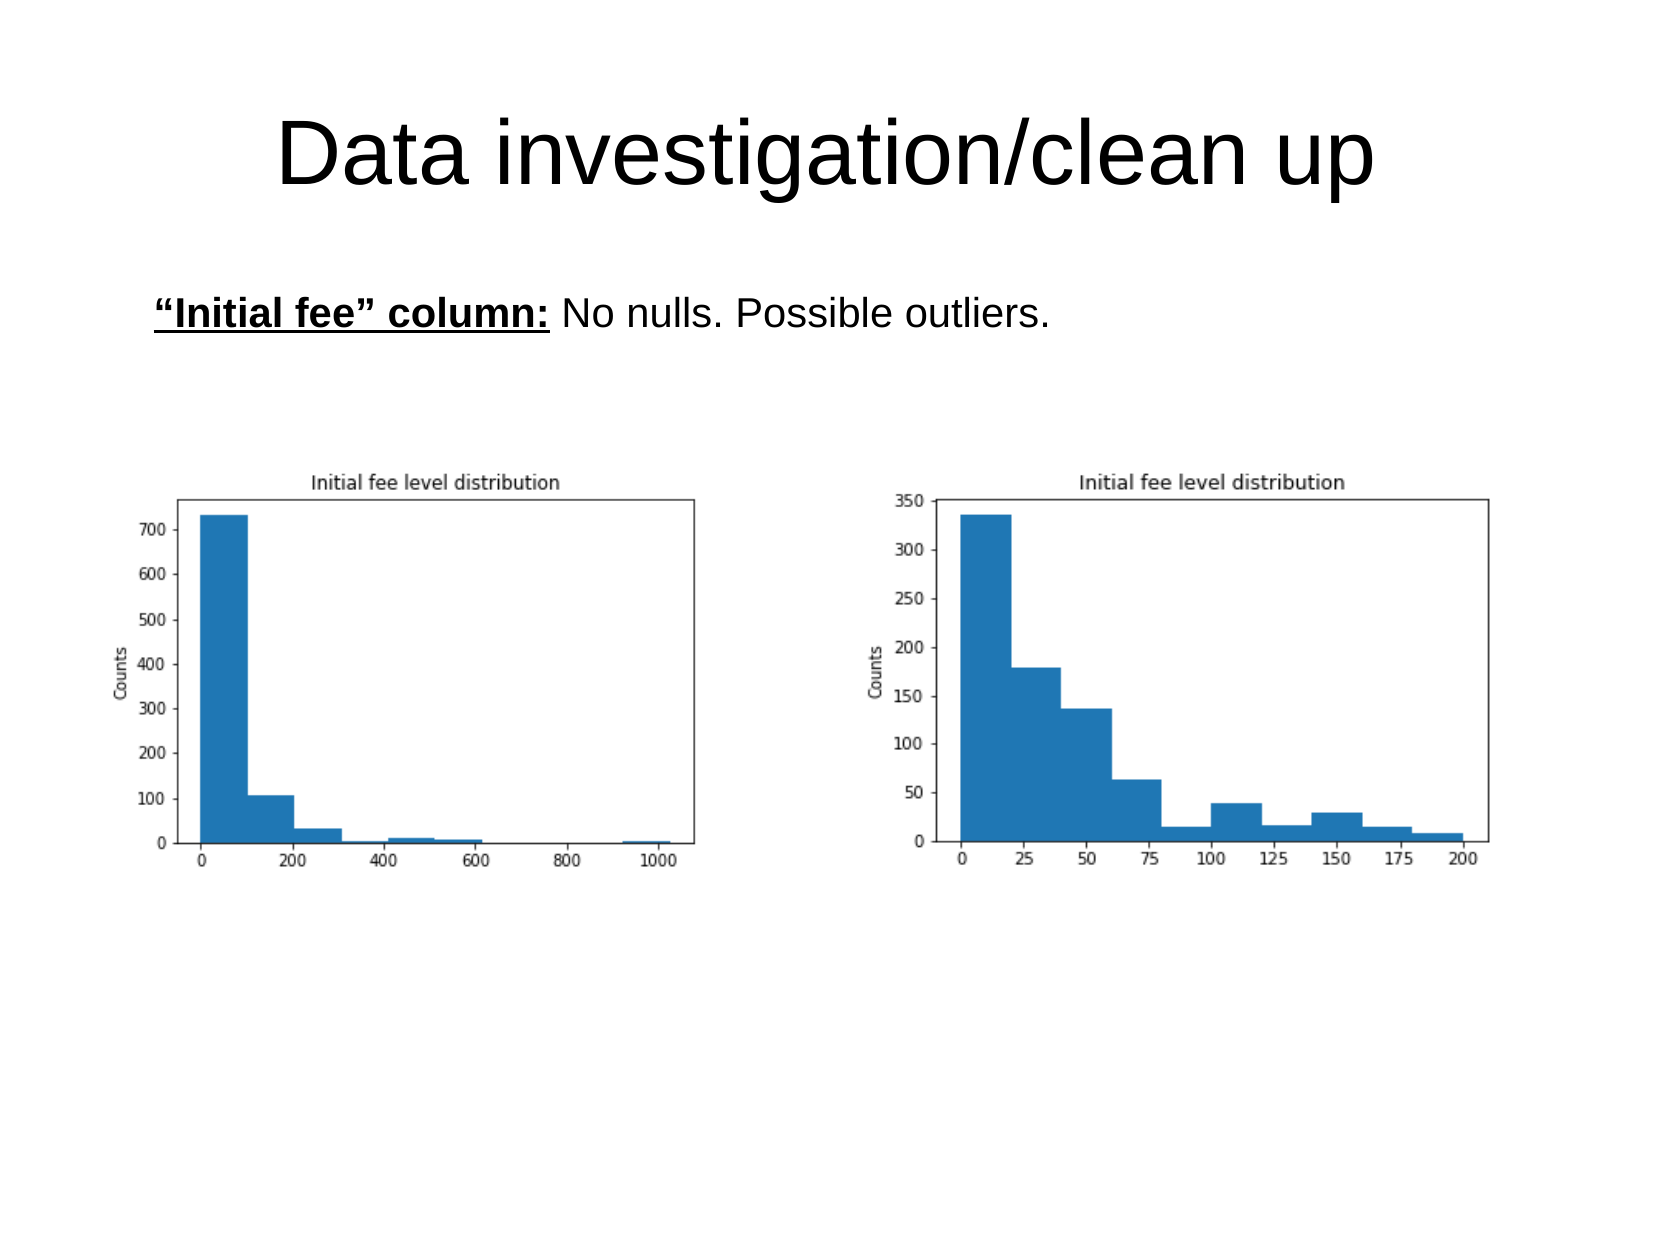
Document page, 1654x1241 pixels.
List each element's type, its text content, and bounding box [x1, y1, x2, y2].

title Data investigation/clean up [82, 49, 1571, 257]
picture [847, 444, 1559, 898]
picture [94, 444, 760, 901]
list “Initial fee” column: No nulls. Possible outliers. [82, 290, 1571, 391]
